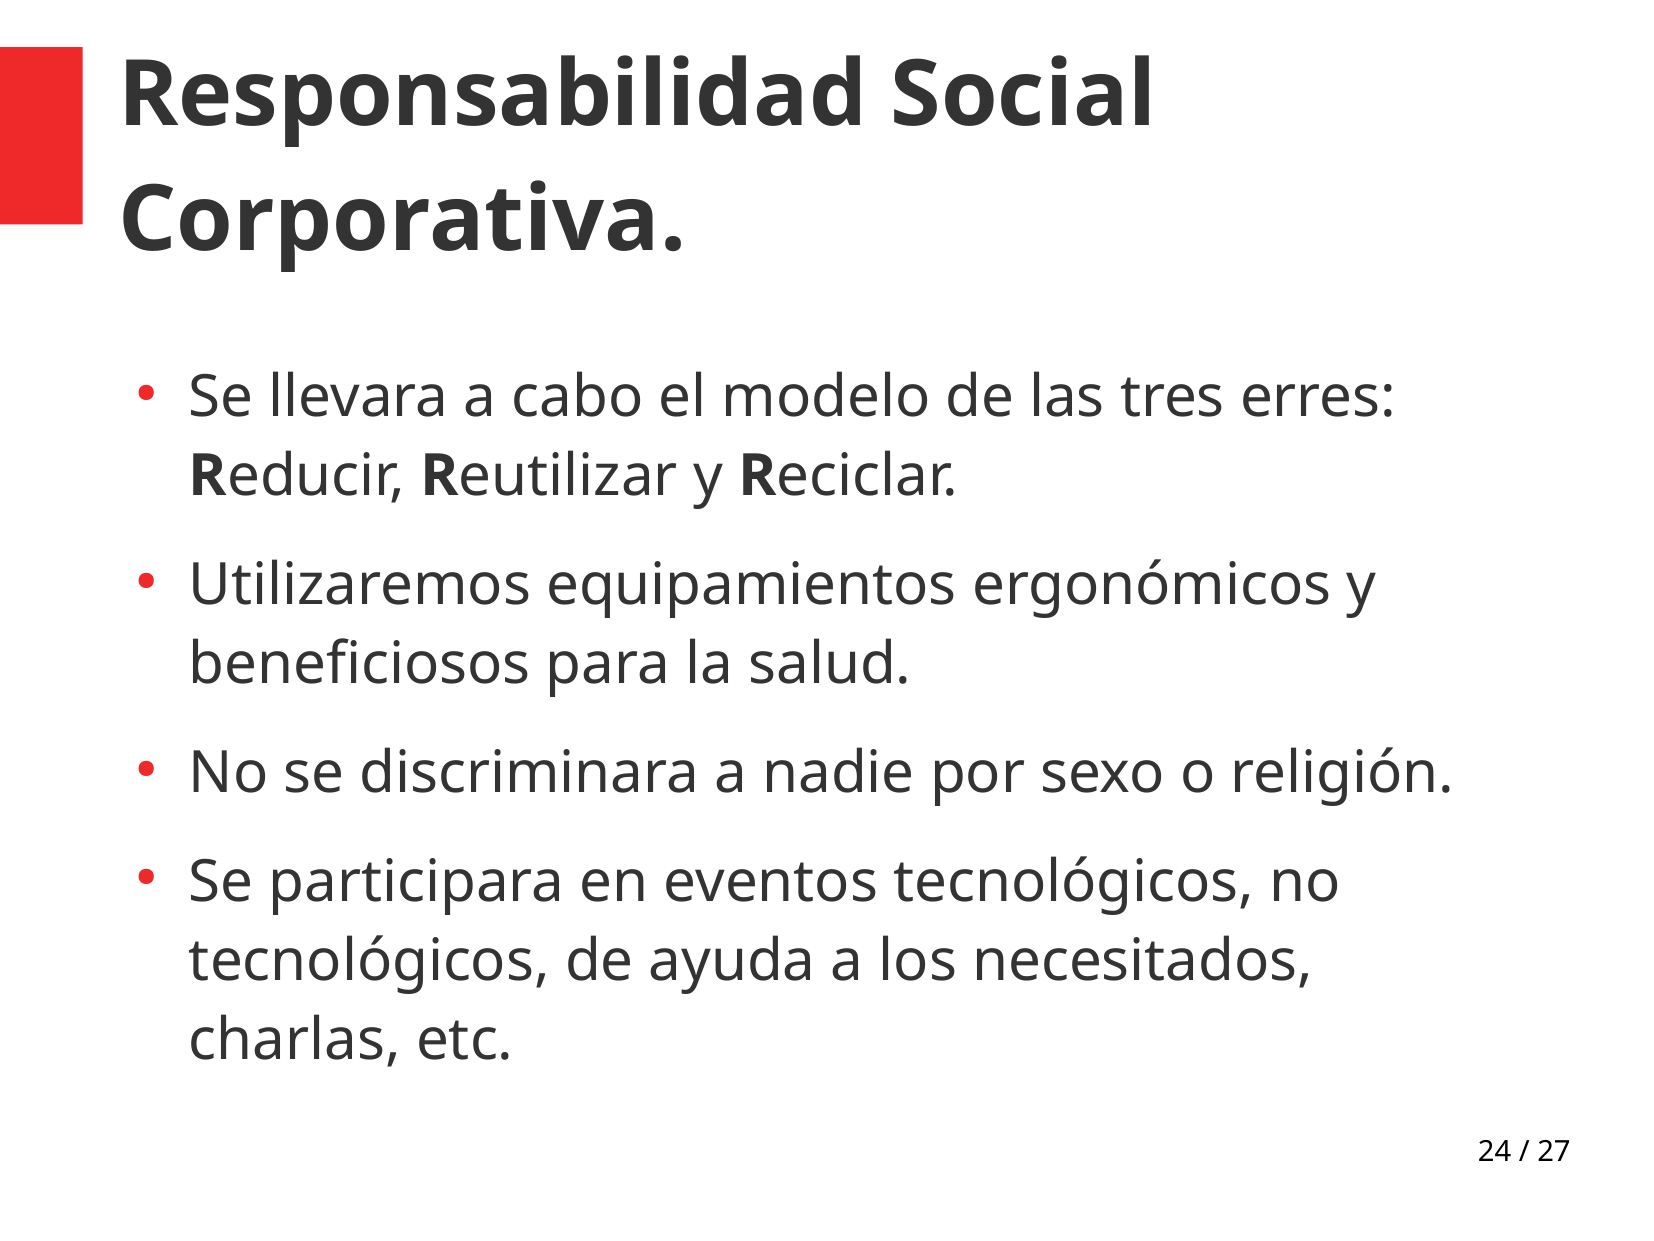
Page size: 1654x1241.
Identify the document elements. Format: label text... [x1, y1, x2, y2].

list Se llevara a cabo el modelo de las tres erres: Reducir, Reutilizar y Reciclar. Utilizaremos equipamientos ergonómicos y beneficiosos para la salud. No se discriminara a nadie por sexo o religión. Se participara en eventos tecnológicos, no tecnológicos, de ayuda a los necesitados, charlas, etc. [118, 354, 1536, 1074]
title Responsabilidad Social Corporativa. [118, 45, 1571, 260]
